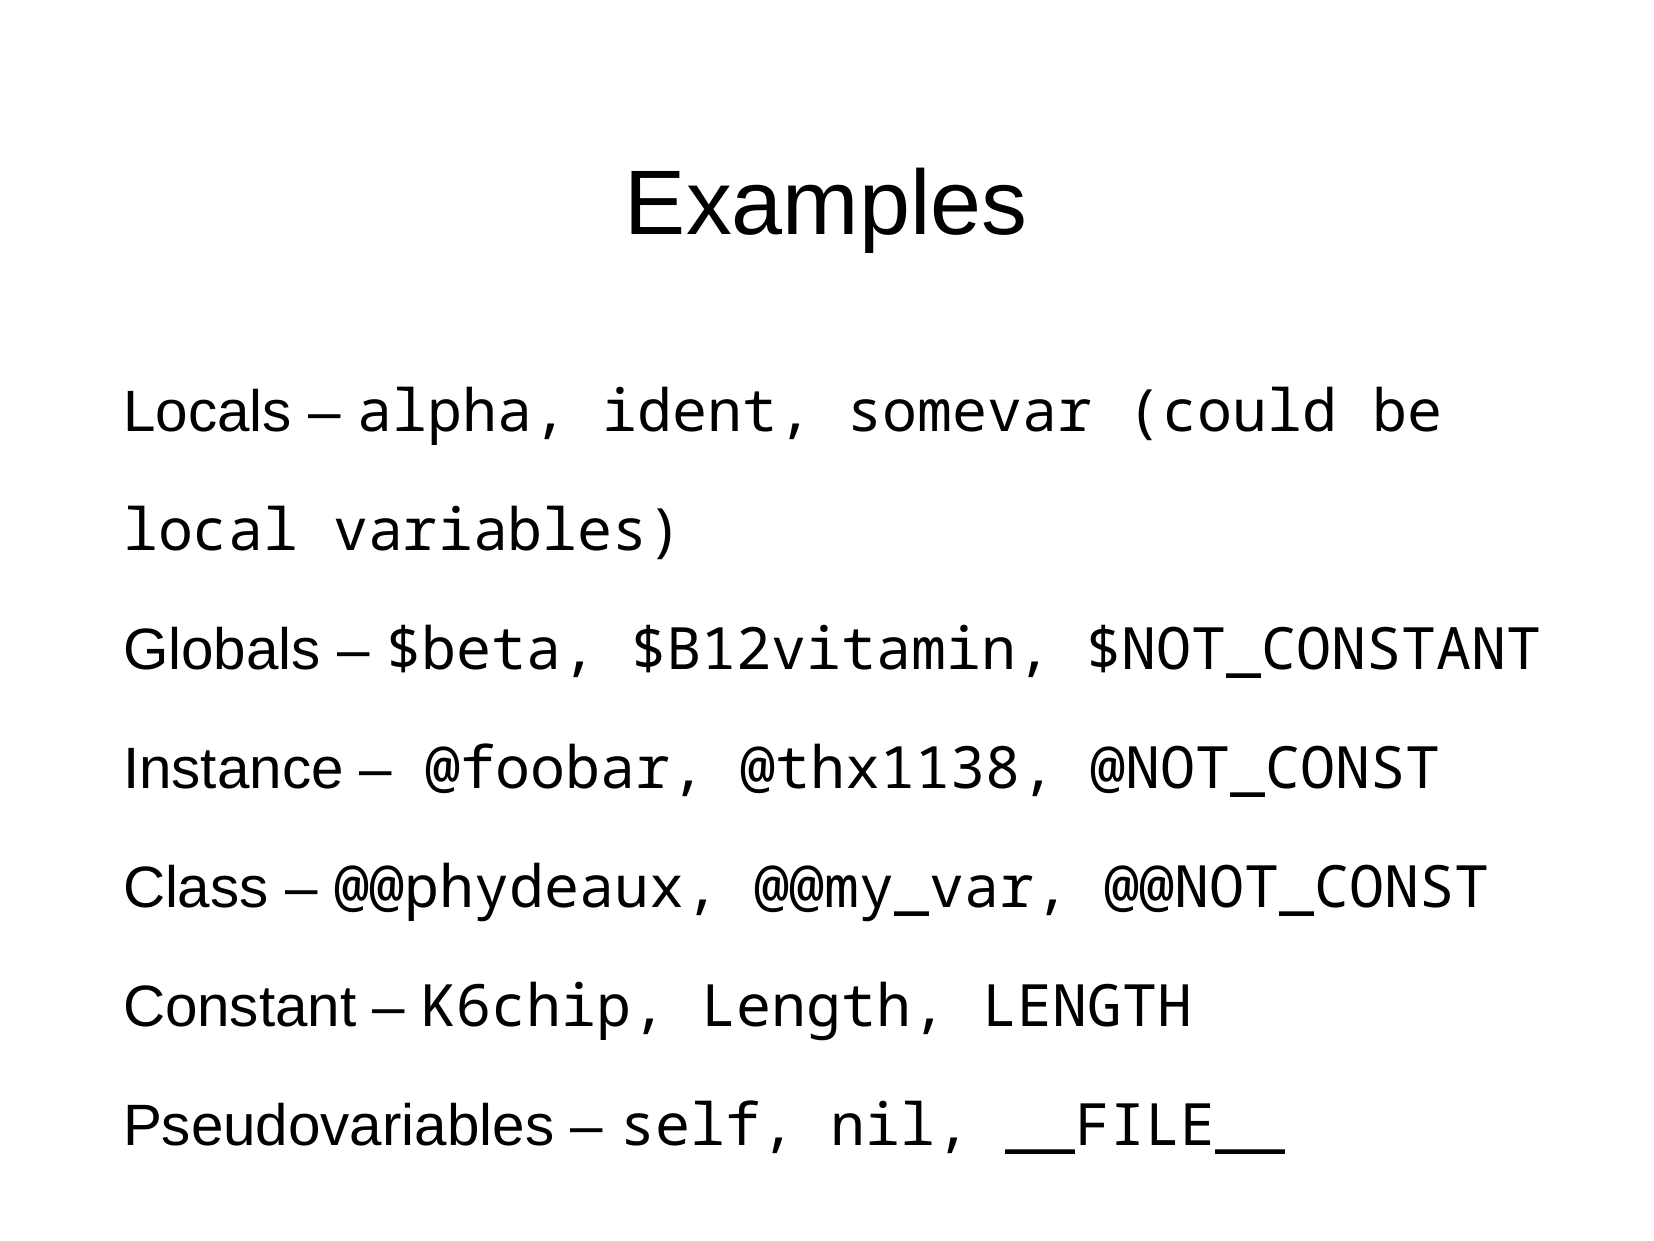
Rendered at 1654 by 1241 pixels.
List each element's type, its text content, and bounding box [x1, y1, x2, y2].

text_box Examples [610, 144, 1044, 262]
text_box Locals – alpha, ident, somevar (could be local variables) Globals – $beta, $B12vitamin, $NOT_CONSTANT Instance – @foobar, @thx1138, @NOT_CONST Class – @@phydeaux, @@my_var, @@NOT_CONST Constant – K6chip, Length, LENGTH Pseudovariables – self, nil, __FILE__ [108, 322, 1557, 1036]
